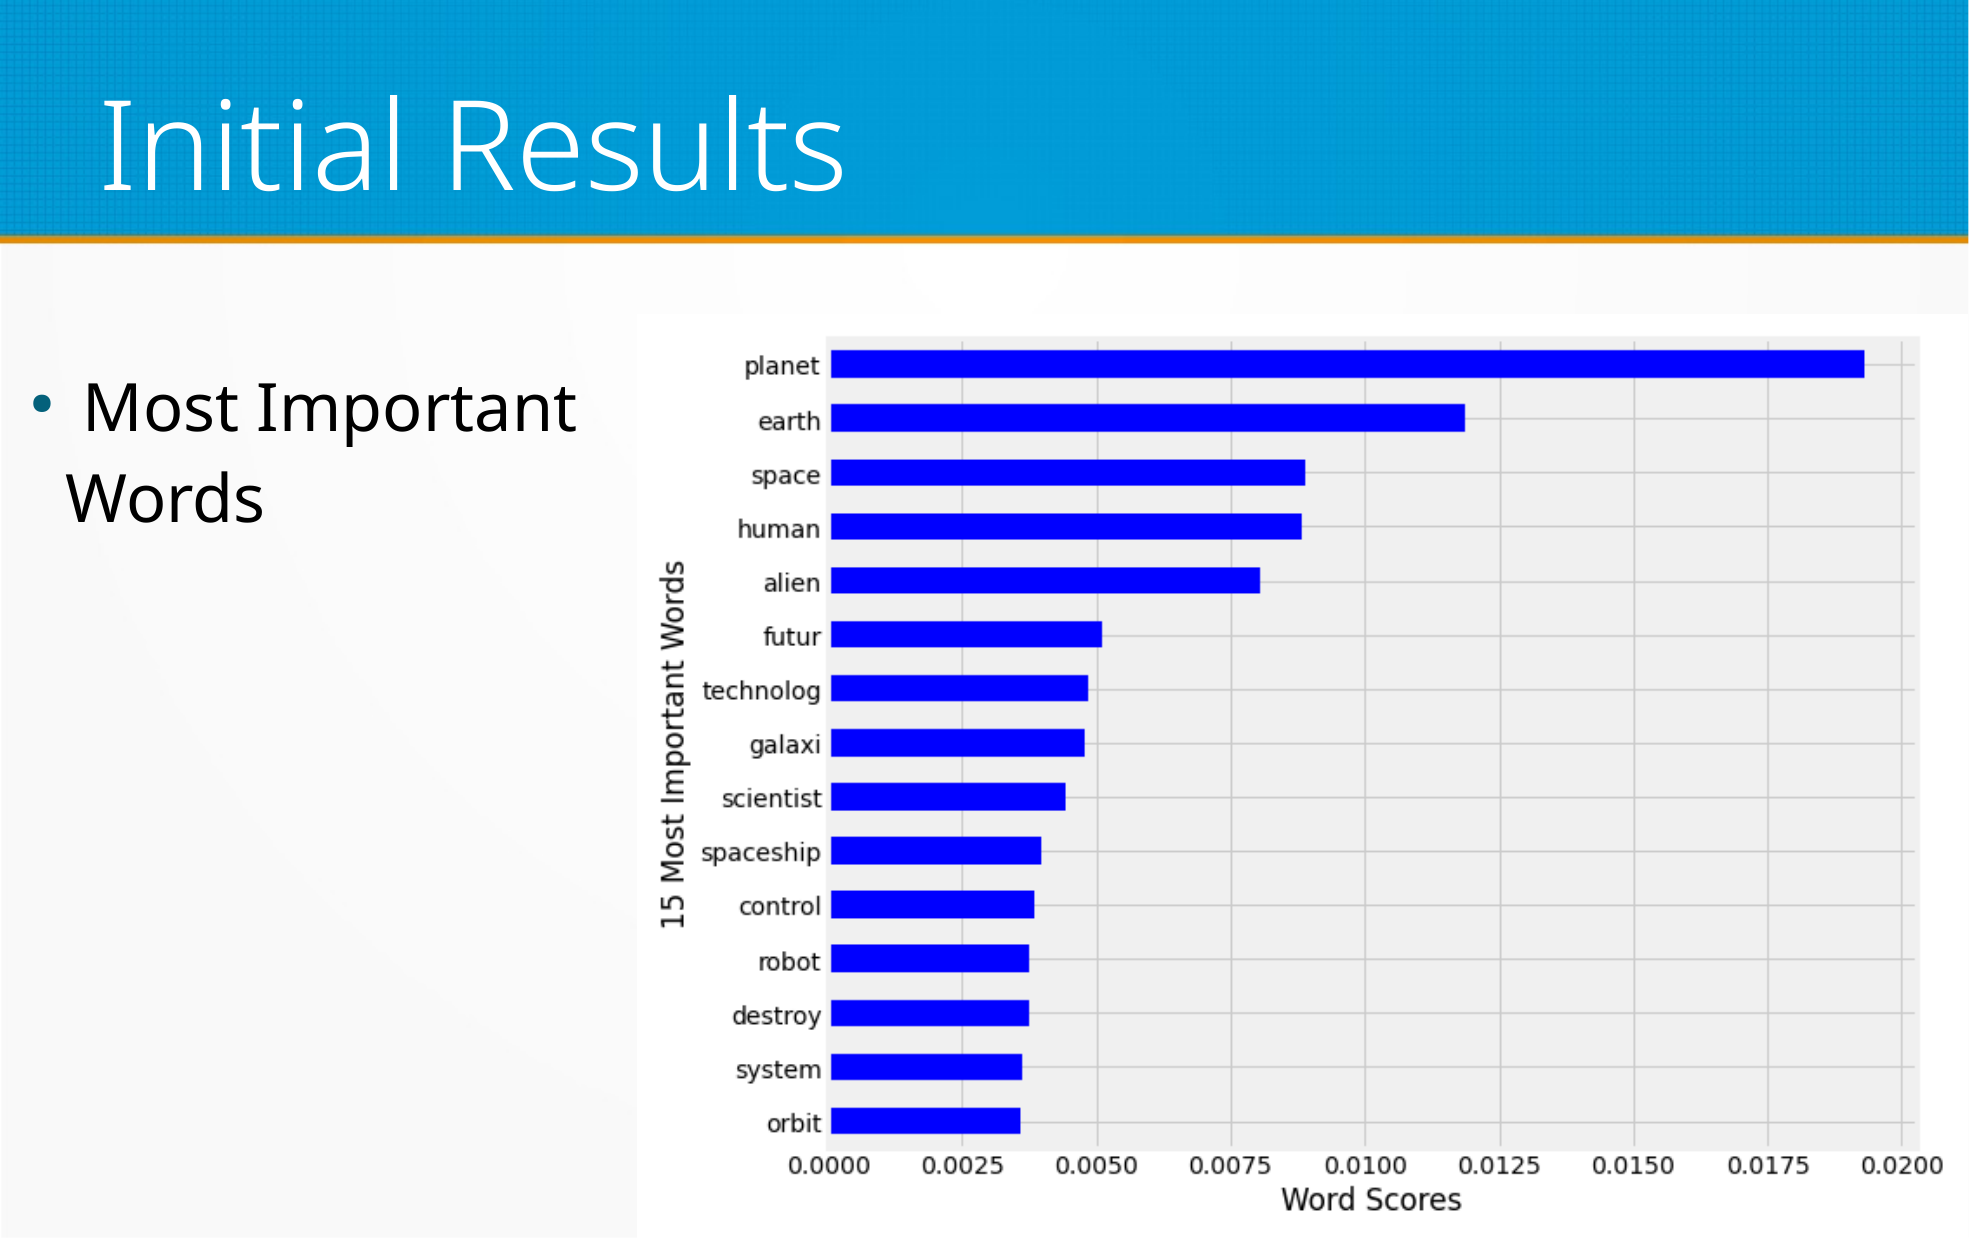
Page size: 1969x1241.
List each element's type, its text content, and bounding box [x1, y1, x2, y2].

picture [0, 233, 1969, 1241]
title Initial Results [98, 19, 1870, 227]
list Most Important Words [30, 240, 638, 886]
